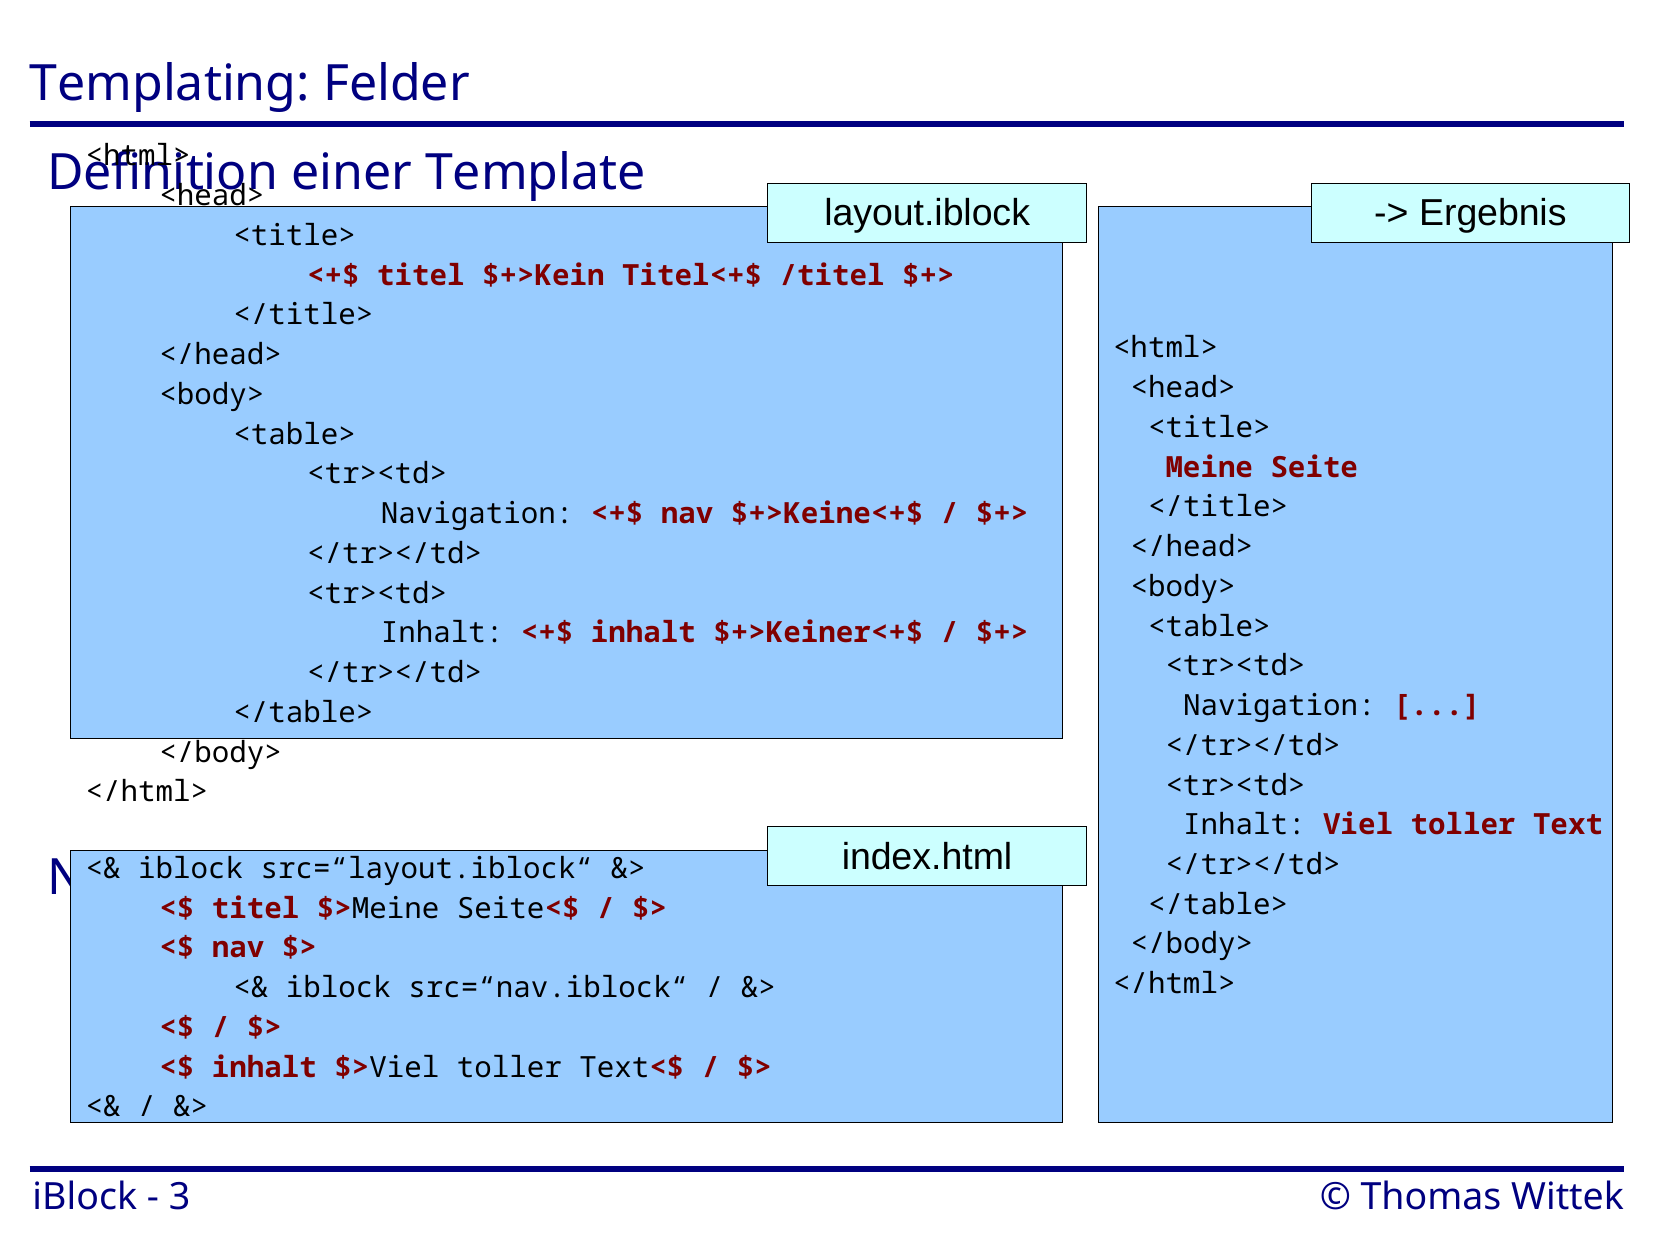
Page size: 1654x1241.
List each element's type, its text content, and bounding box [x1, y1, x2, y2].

text_box layout.iblock [767, 183, 1087, 243]
text_box <html> <head> <title> <+$ titel $+>Kein Titel<+$ /titel $+> </title> </head> <body> <table> <tr><td> Navigation: <+$ nav $+>Keine<+$ / $+> </tr></td> <tr><td> Inhalt: <+$ inhalt $+>Keiner<+$ / $+> </tr></td> </table> </body> </html> [70, 206, 1063, 739]
text_box -> Ergebnis [1311, 183, 1630, 243]
text_box index.html [767, 826, 1087, 886]
text_box <& iblock src=“layout.iblock“ &> <$ titel $>Meine Seite<$ / $> <$ nav $> <& iblock src=“nav.iblock“ / &> <$ / $> <$ inhalt $>Viel toller Text<$ / $> <& / &> [70, 850, 1063, 1123]
text_box <html> <head> <title> Meine Seite </title> </head> <body> <table> <tr><td> Navigation: [...] </tr></td> <tr><td> Inhalt: Viel toller Text </tr></td> </table> </body> </html> [1098, 206, 1613, 1123]
